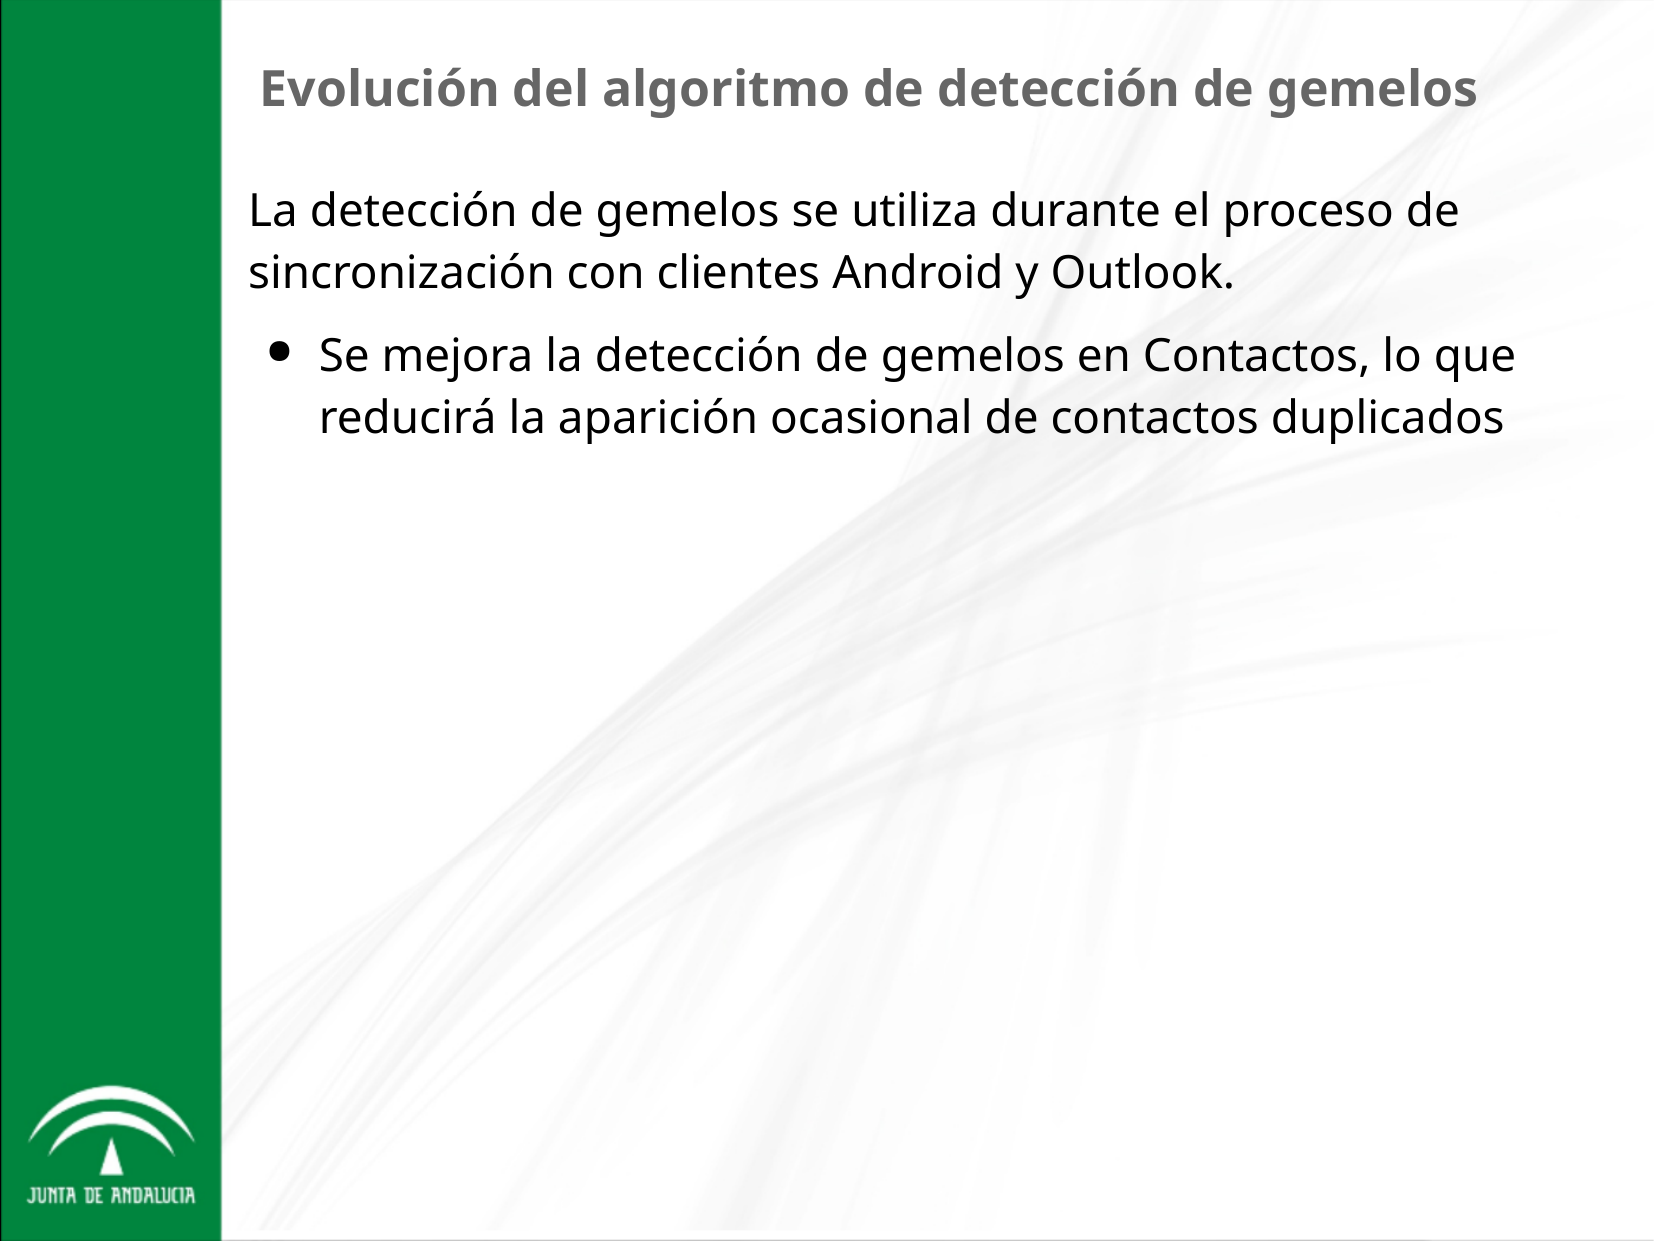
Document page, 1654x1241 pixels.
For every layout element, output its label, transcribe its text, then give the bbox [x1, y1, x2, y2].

list La detección de gemelos se utiliza durante el proceso de sincronización con clientes Android y Outlook. Se mejora la detección de gemelos en Contactos, lo que reducirá la aparición ocasional de contactos duplicados [248, 177, 1565, 996]
picture [0, 0, 1654, 1241]
title Evolución del algoritmo de detección de gemelos [259, 26, 1577, 148]
